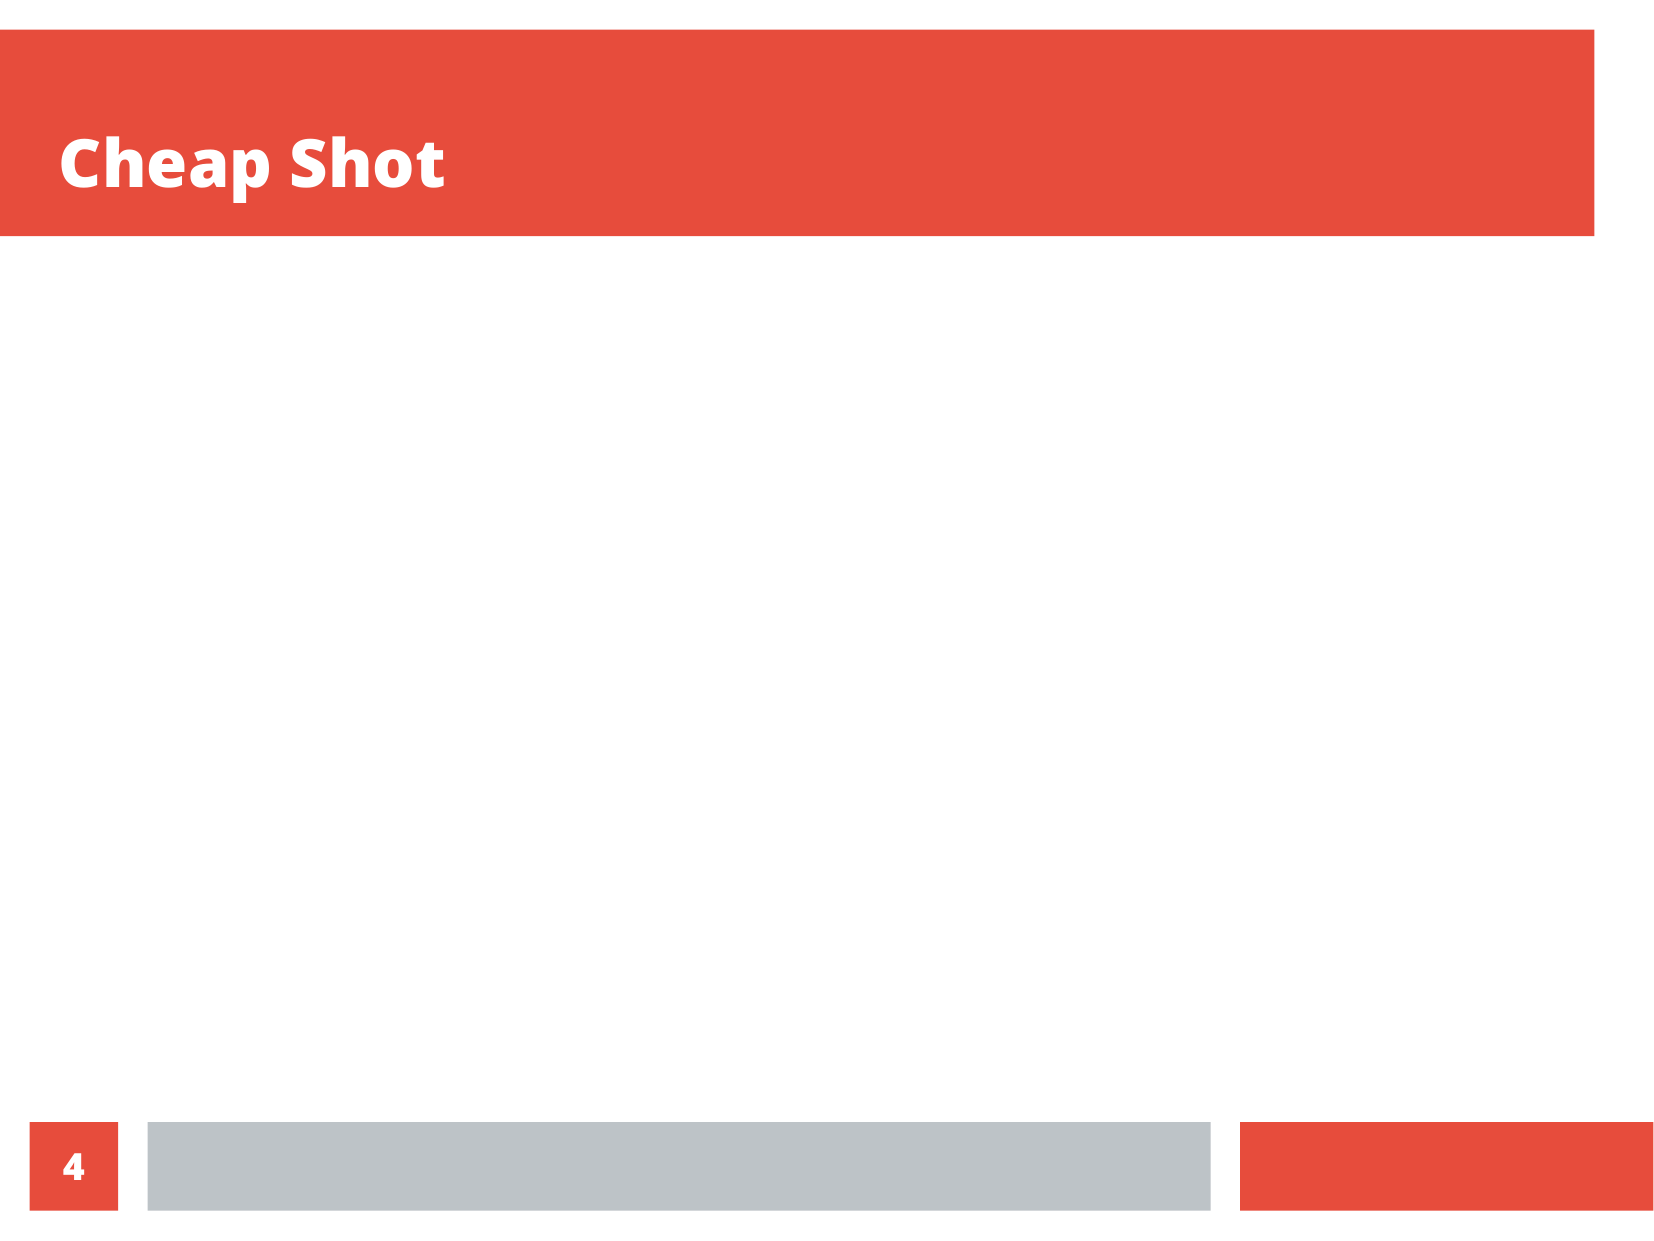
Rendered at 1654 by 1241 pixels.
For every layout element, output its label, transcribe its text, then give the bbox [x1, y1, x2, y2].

title Cheap Shot [59, 59, 1595, 207]
